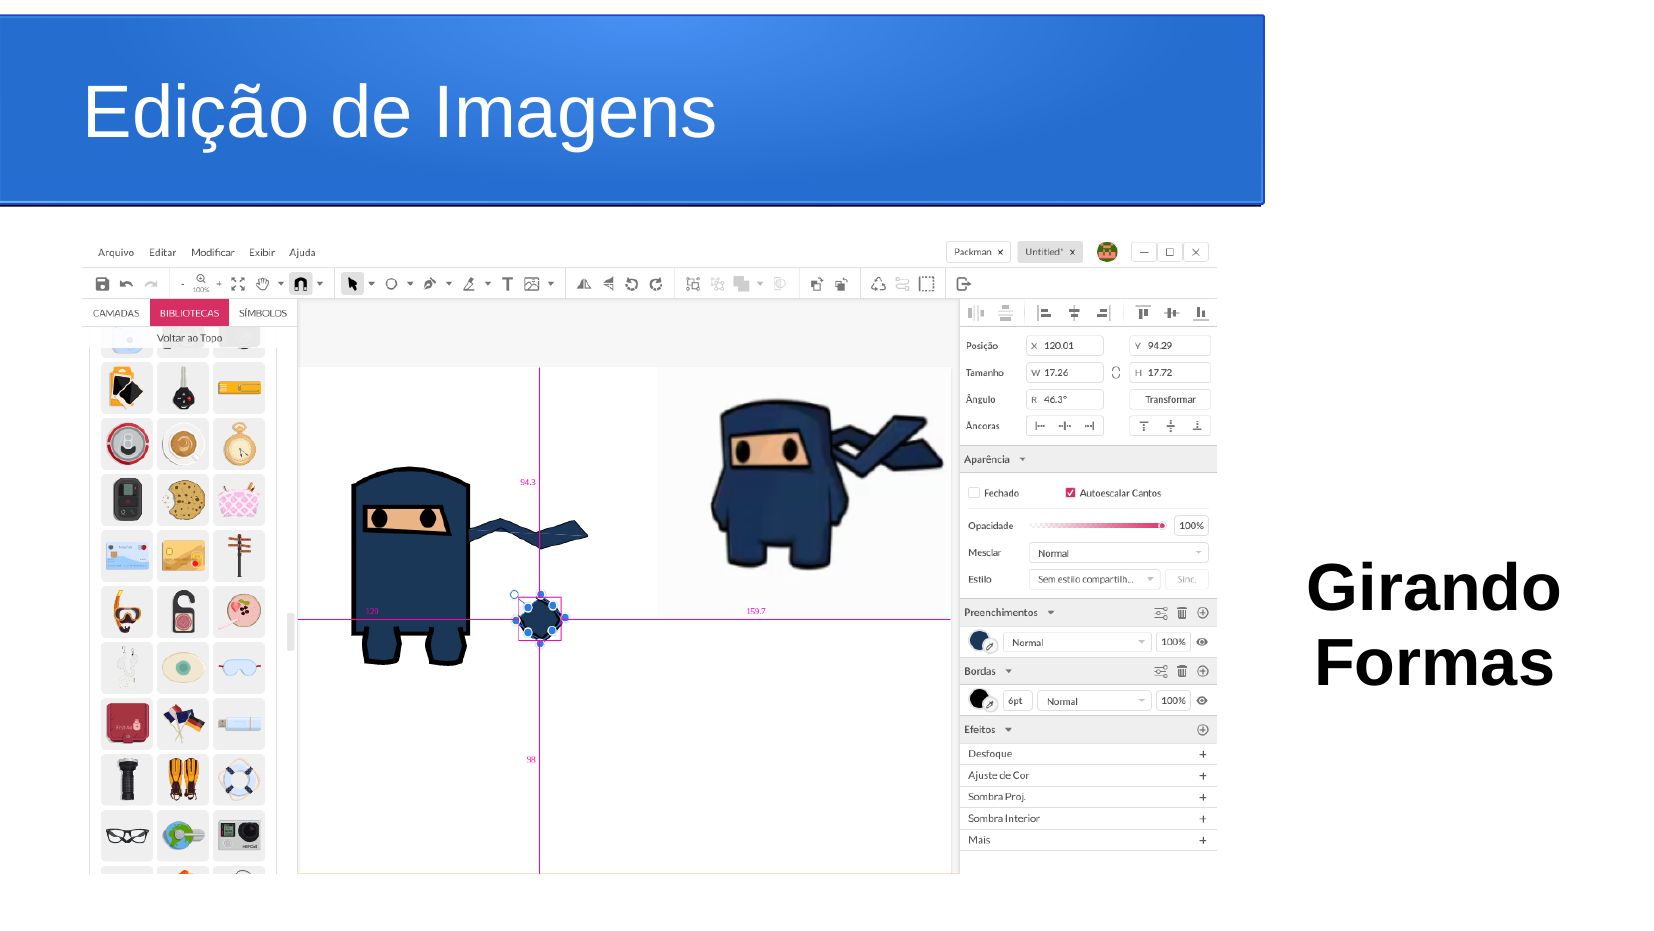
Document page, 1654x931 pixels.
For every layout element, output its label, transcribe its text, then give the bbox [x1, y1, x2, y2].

picture [82, 236, 1217, 875]
subtitle Girando Formas [1217, 513, 1654, 737]
title Edição de Imagens [82, 35, 1235, 189]
